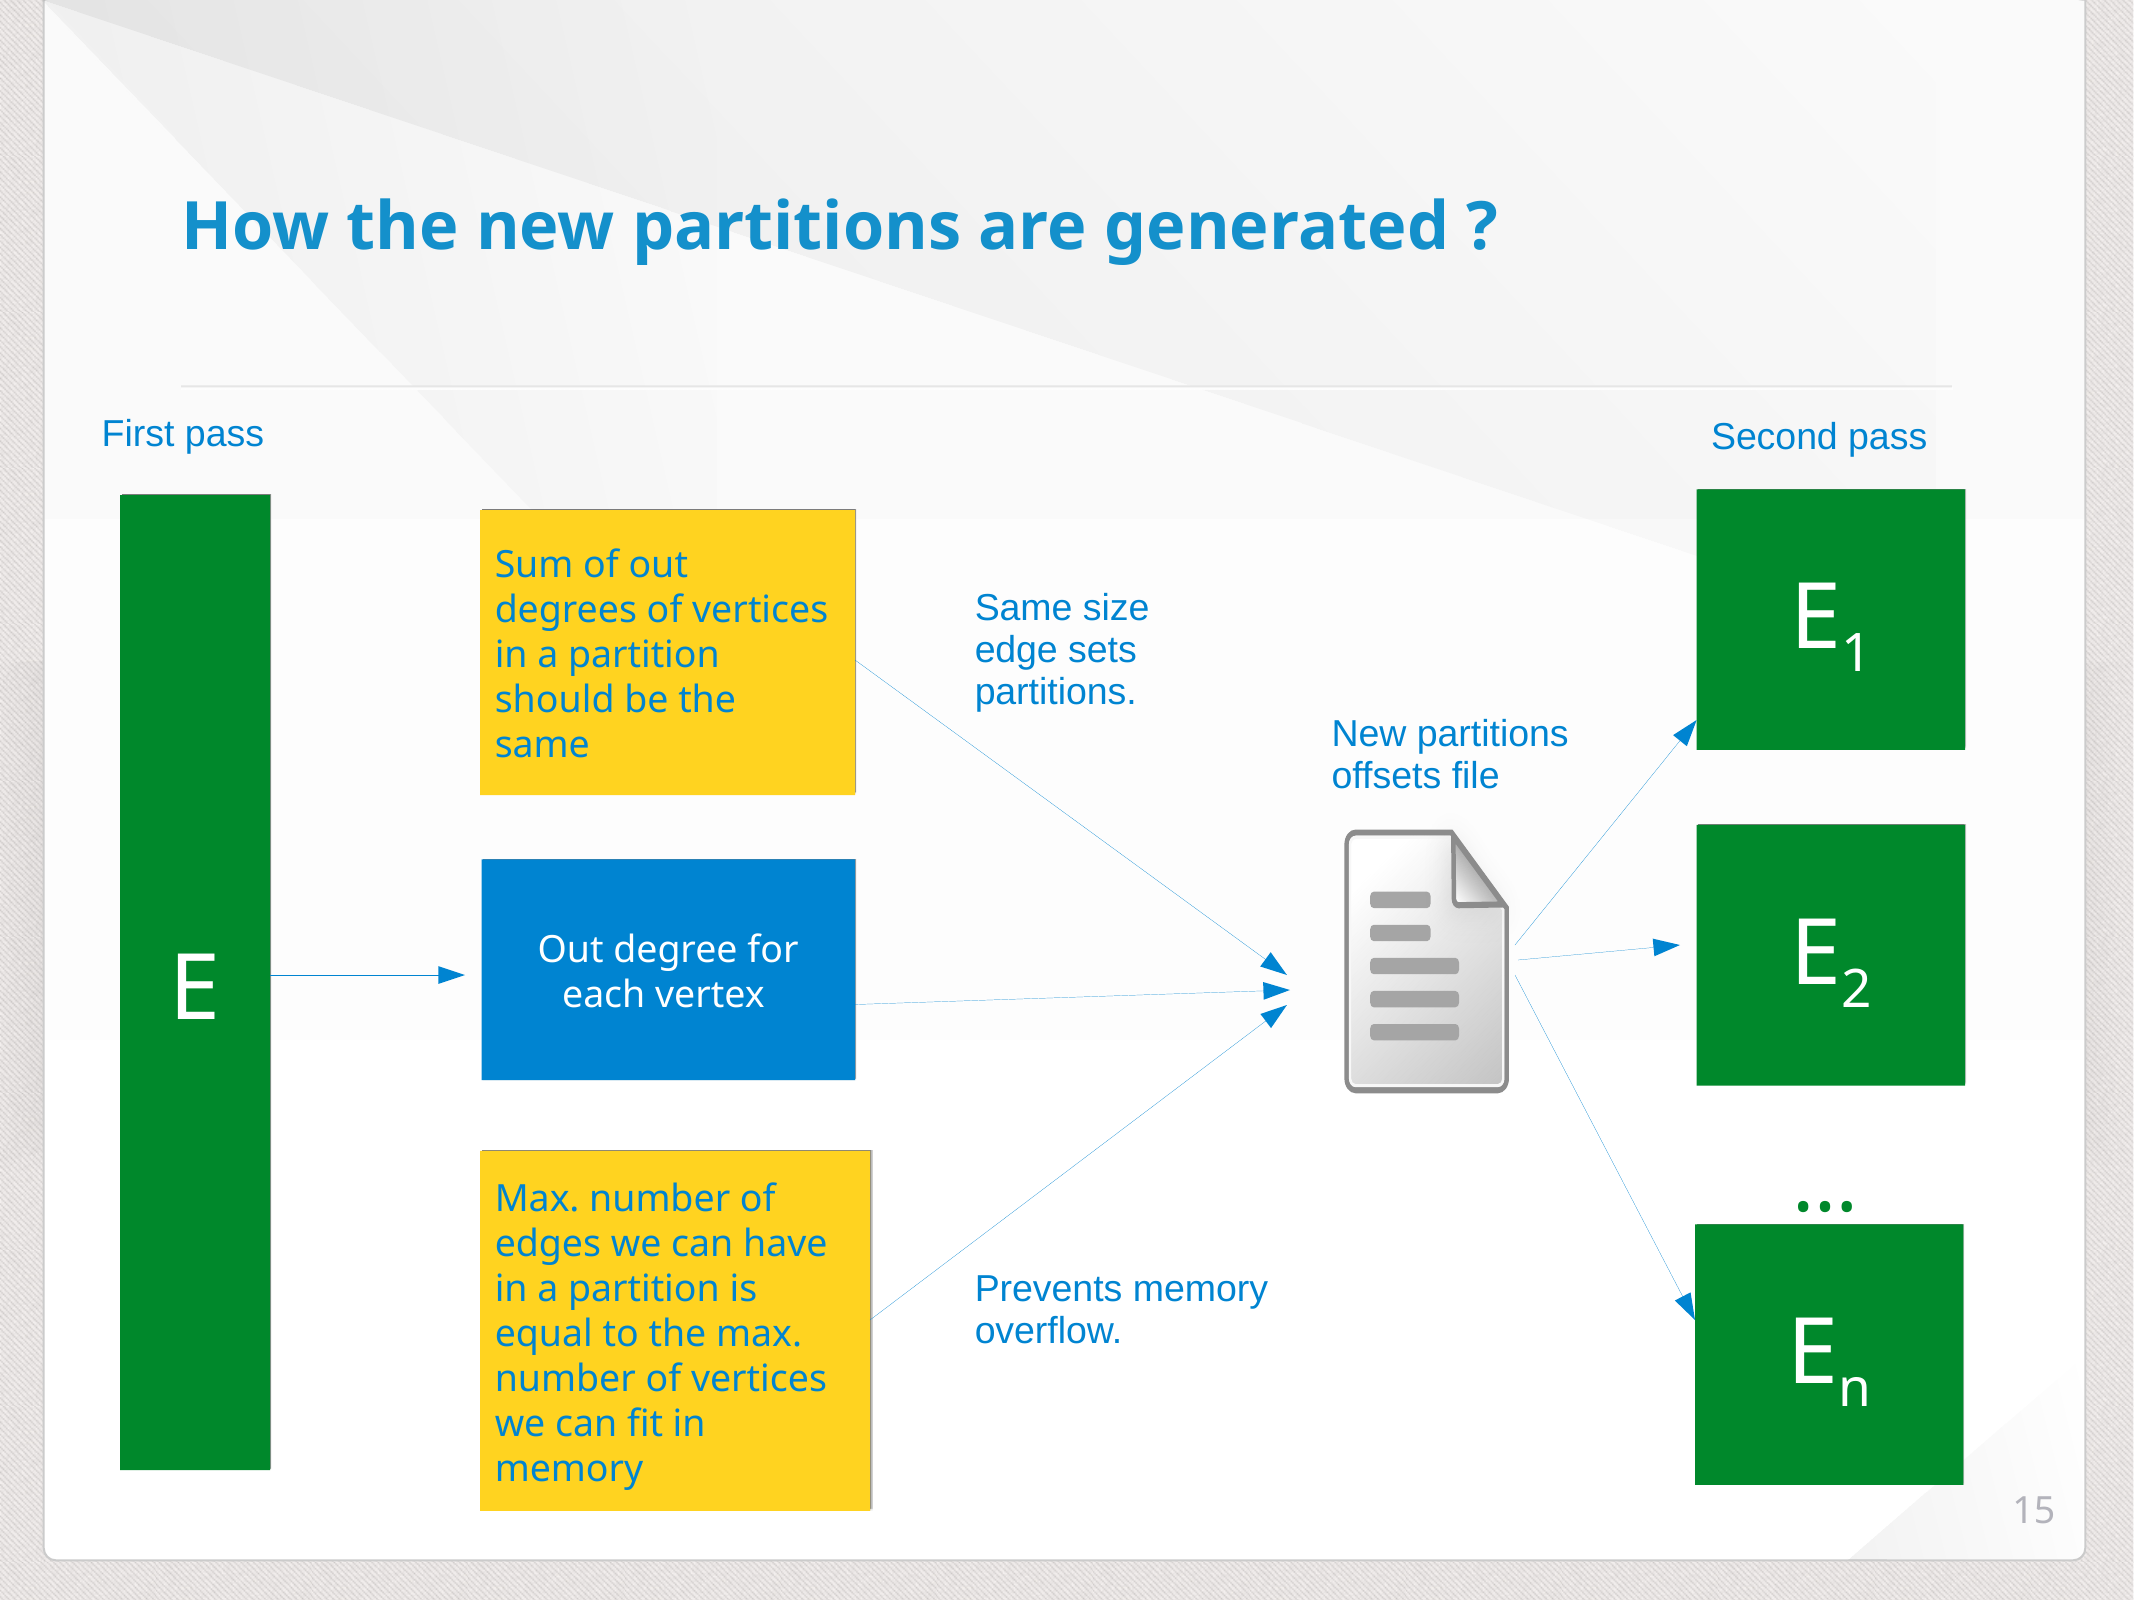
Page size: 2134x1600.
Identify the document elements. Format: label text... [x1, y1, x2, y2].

picture [0, 0, 2134, 1600]
text_box E [120, 495, 271, 1471]
slide_number <number> [1909, 1476, 2071, 1548]
picture [1305, 795, 1549, 1126]
text_box Same size edge sets partitions. [960, 579, 1201, 762]
text_box Second pass [1685, 408, 1966, 466]
text_box E2 [1696, 824, 1966, 1086]
text_box E1 [1696, 489, 1966, 750]
title How the new partitions are generated ? [181, 145, 1953, 316]
text_box New partitions offsets file [1316, 705, 1621, 804]
text_box First pass [45, 405, 331, 462]
text_box Out degree for each vertex [481, 859, 856, 1081]
text_box En [1695, 1224, 1964, 1485]
text_box Sum of out degrees of vertices in a partition should be the same [480, 510, 856, 796]
text_box Max. number of edges we can have in a partition is equal to the max. number of vertices we can fit in memory [480, 1150, 871, 1511]
text_box … [1783, 1099, 1867, 1237]
text_box Prevents memory overflow. [960, 1260, 1291, 1359]
